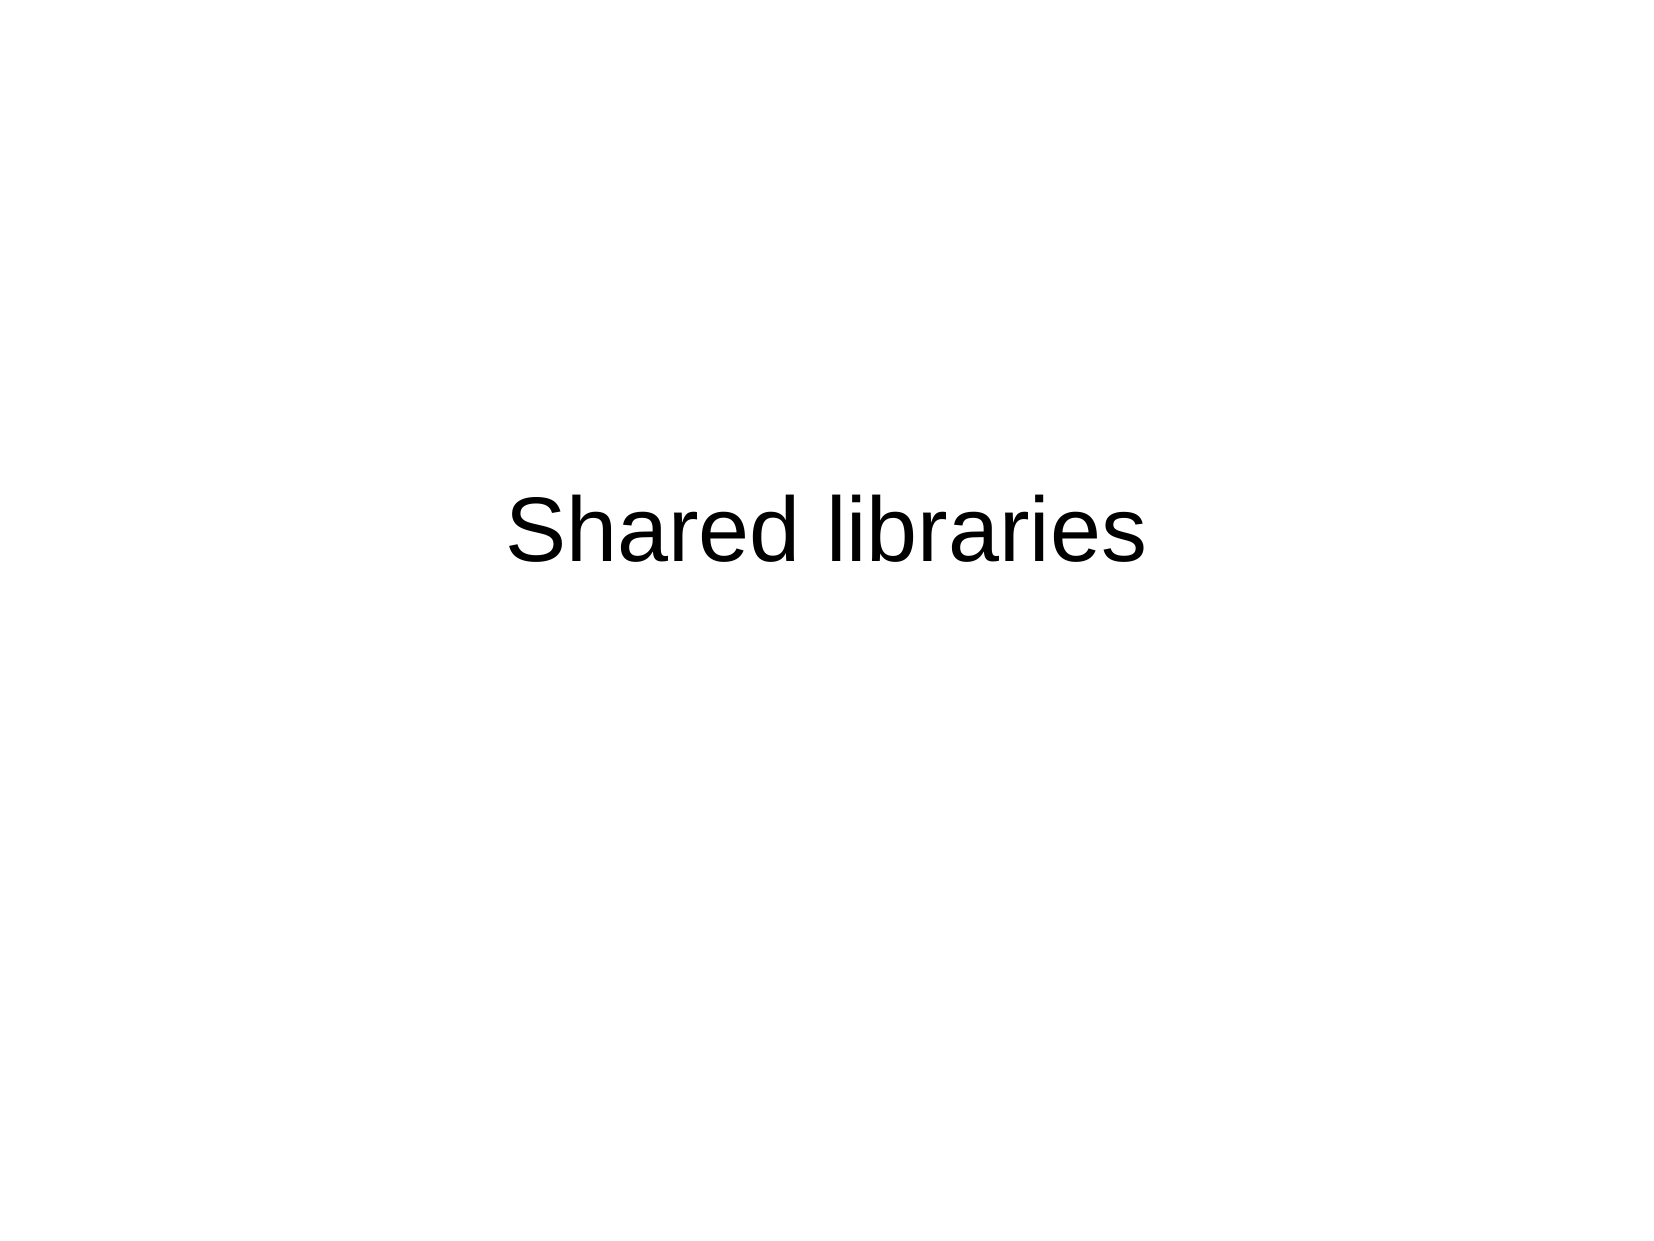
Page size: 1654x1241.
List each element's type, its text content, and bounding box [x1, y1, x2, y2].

subtitle Shared libraries [82, 49, 1571, 1010]
